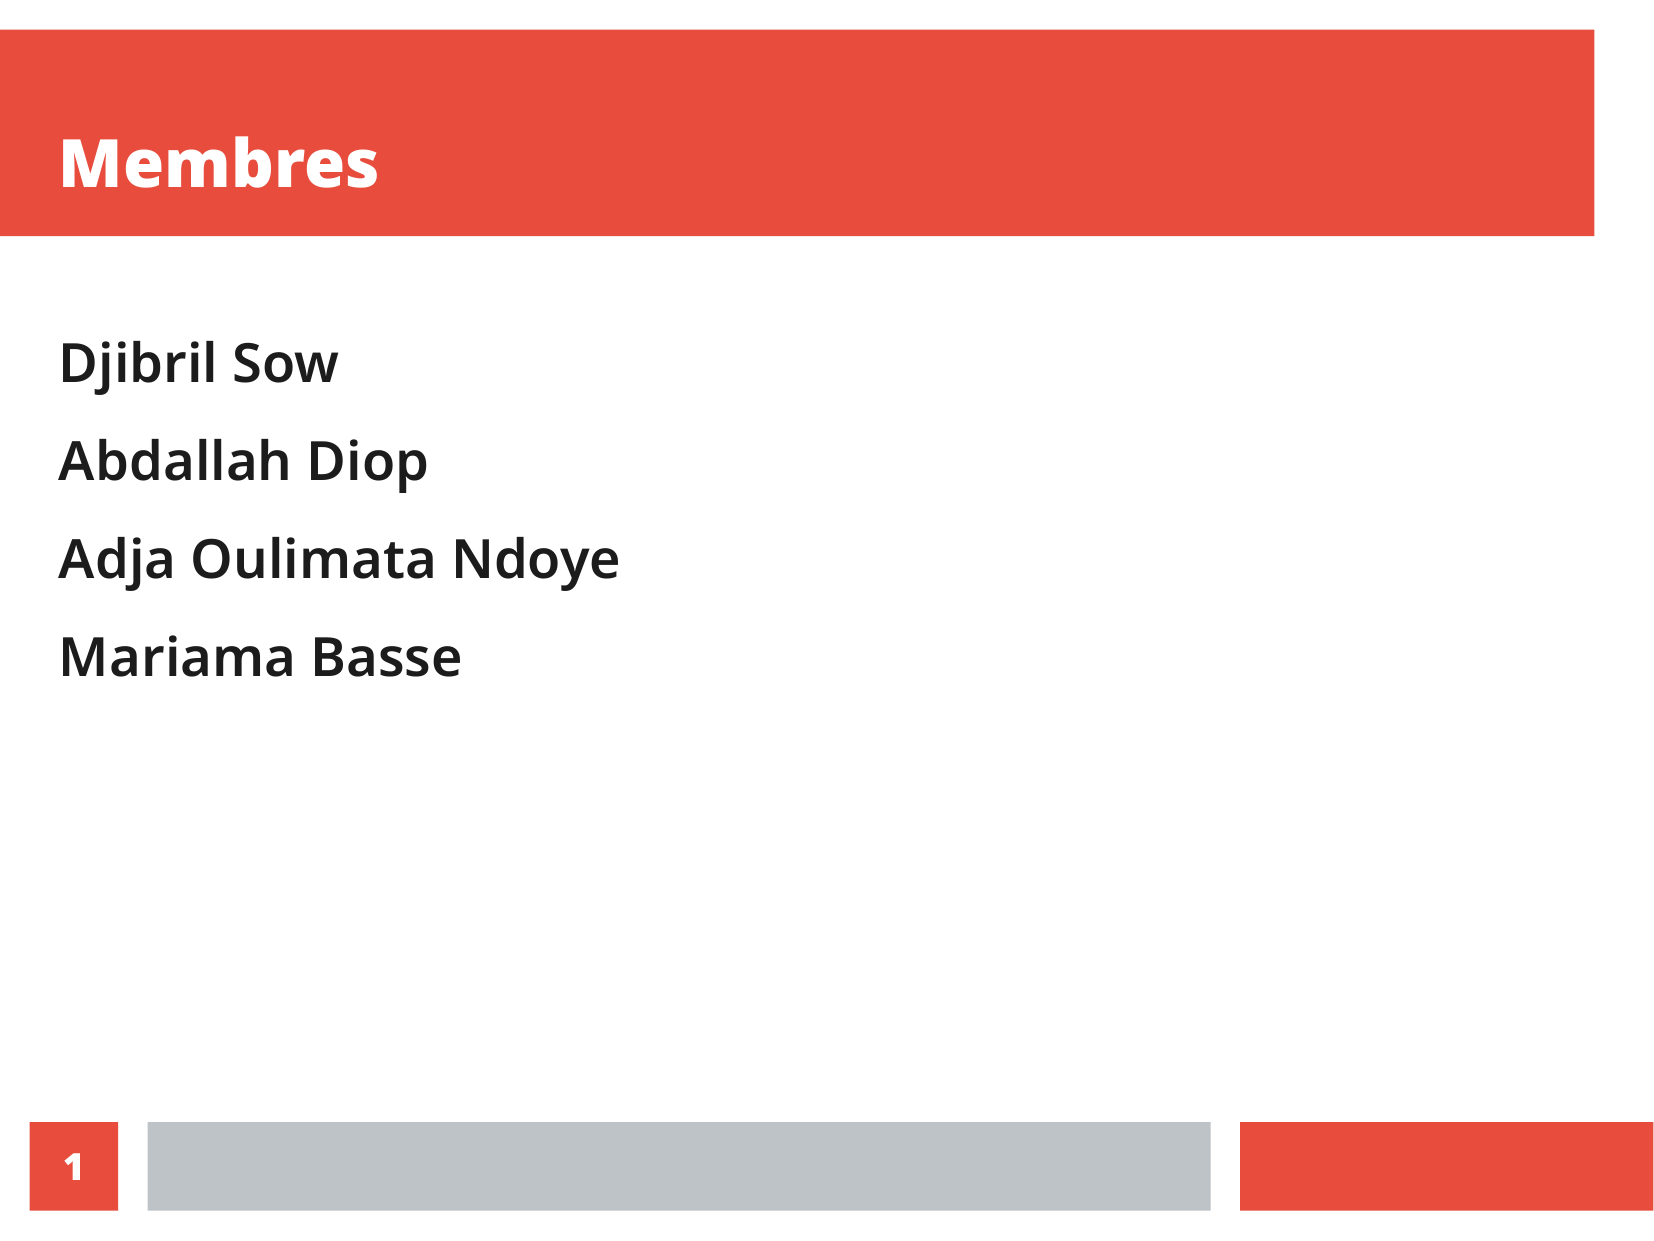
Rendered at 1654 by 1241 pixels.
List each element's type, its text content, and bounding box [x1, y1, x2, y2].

list Djibril Sow Abdallah Diop Adja Oulimata Ndoye Mariama Basse [59, 324, 1565, 1093]
title Membres [59, 59, 1595, 207]
